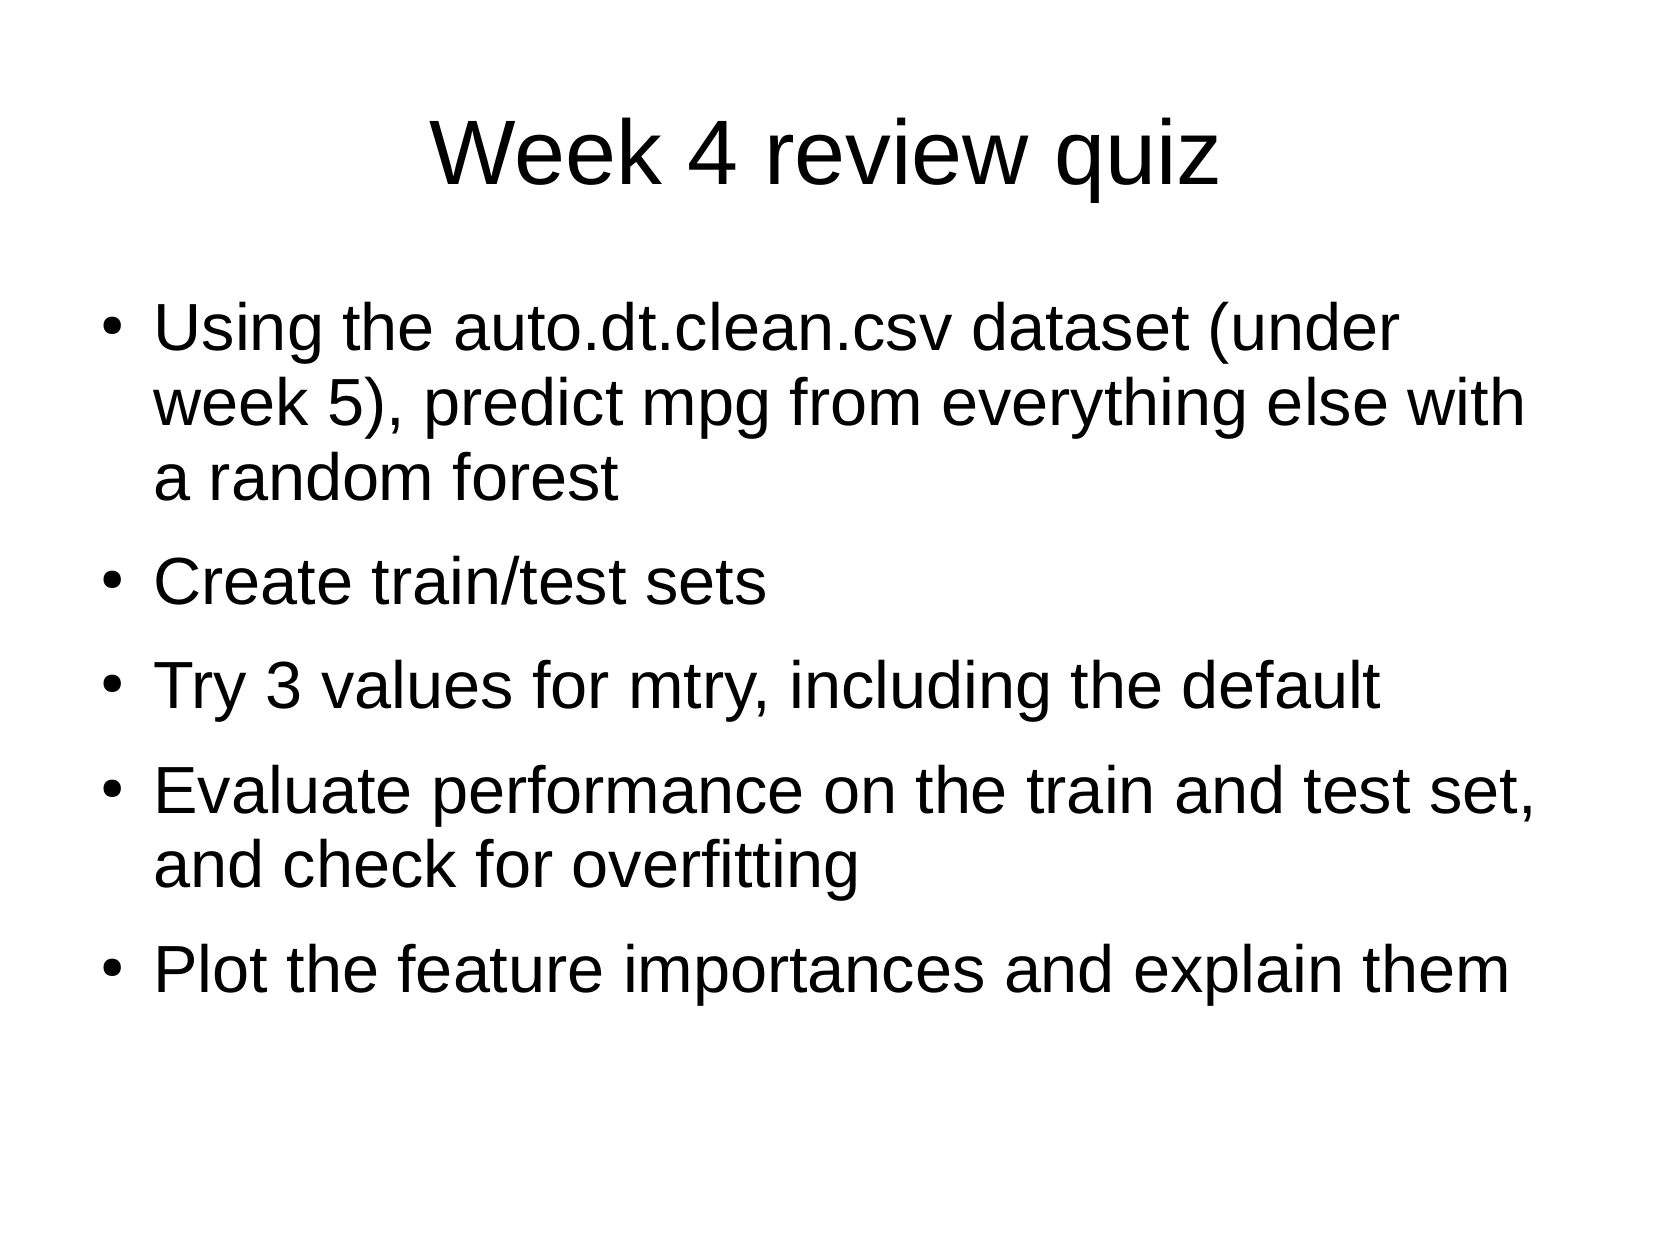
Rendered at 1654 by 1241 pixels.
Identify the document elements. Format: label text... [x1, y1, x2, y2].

list Using the auto.dt.clean.csv dataset (under week 5), predict mpg from everything else with a random forest Create train/test sets Try 3 values for mtry, including the default Evaluate performance on the train and test set, and check for overfitting Plot the feature importances and explain them [82, 290, 1571, 1010]
title Week 4 review quiz [82, 49, 1571, 257]
